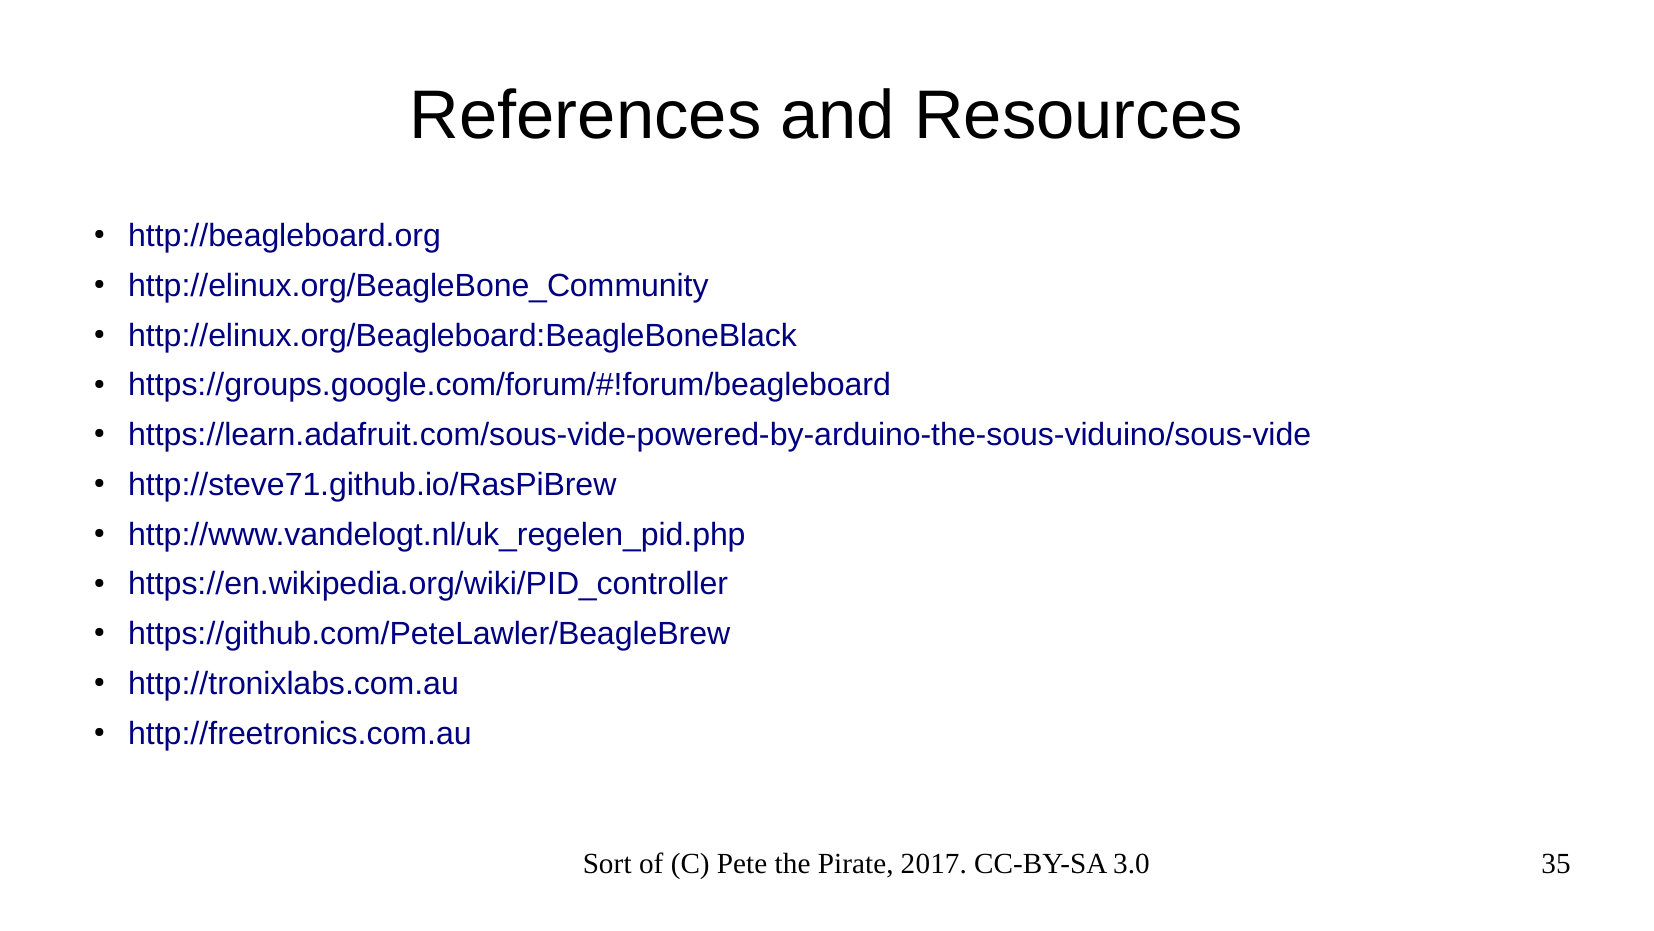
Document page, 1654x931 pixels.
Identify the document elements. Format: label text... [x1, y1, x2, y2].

title References and Resources [82, 37, 1571, 193]
list http://beagleboard.org http://elinux.org/BeagleBone_Community http://elinux.org/Beagleboard:BeagleBoneBlack https://groups.google.com/forum/#!forum/beagleboard https://learn.adafruit.com/sous-vide-powered-by-arduino-the-sous-viduino/sous-vide http://steve71.github.io/RasPiBrew http://www.vandelogt.nl/uk_regelen_pid.php https://en.wikipedia.org/wiki/PID_controller https://github.com/PeteLawler/BeagleBrew http://tronixlabs.com.au http://freetronics.com.au [82, 217, 1571, 757]
